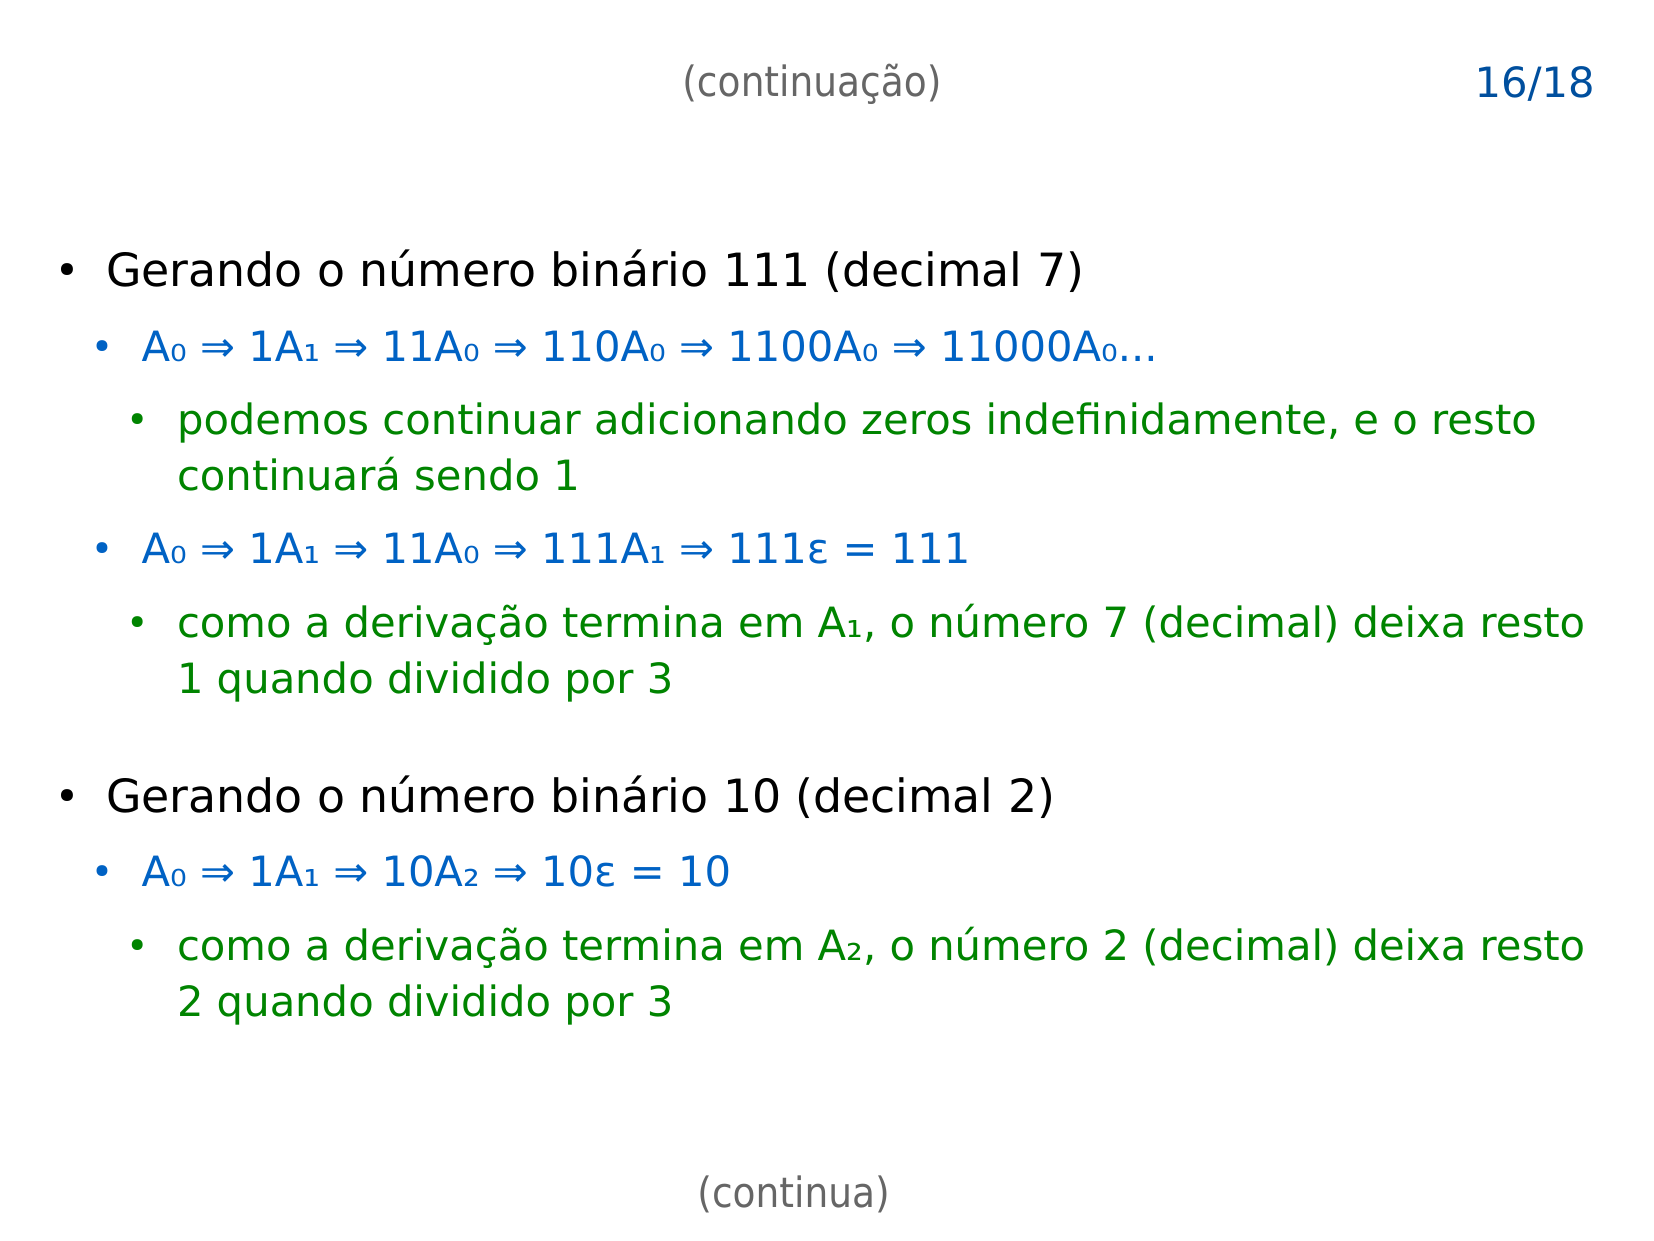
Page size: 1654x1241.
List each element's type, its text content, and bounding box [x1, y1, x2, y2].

text_box (continuação) [667, 50, 957, 114]
list Gerando o número binário 111 (decimal 7) A₀ ⇒ 1A₁ ⇒ 11A₀ ⇒ 110A₀ ⇒ 1100A₀ ⇒ 11000A₀... podemos continuar adicionando zeros indefinidamente, e o resto continuará sendo 1 A₀ ⇒ 1A₁ ⇒ 11A₀ ⇒ 111A₁ ⇒ 111ε = 111 como a derivação termina em A₁, o número 7 (decimal) deixa resto 1 quando dividido por 3 Gerando o número binário 10 (decimal 2) A₀ ⇒ 1A₁ ⇒ 10A₂ ⇒ 10ε = 10 como a derivação termina em A₂, o número 2 (decimal) deixa resto 2 quando dividido por 3 [59, 236, 1595, 1211]
text_box (continua) [682, 1160, 906, 1225]
